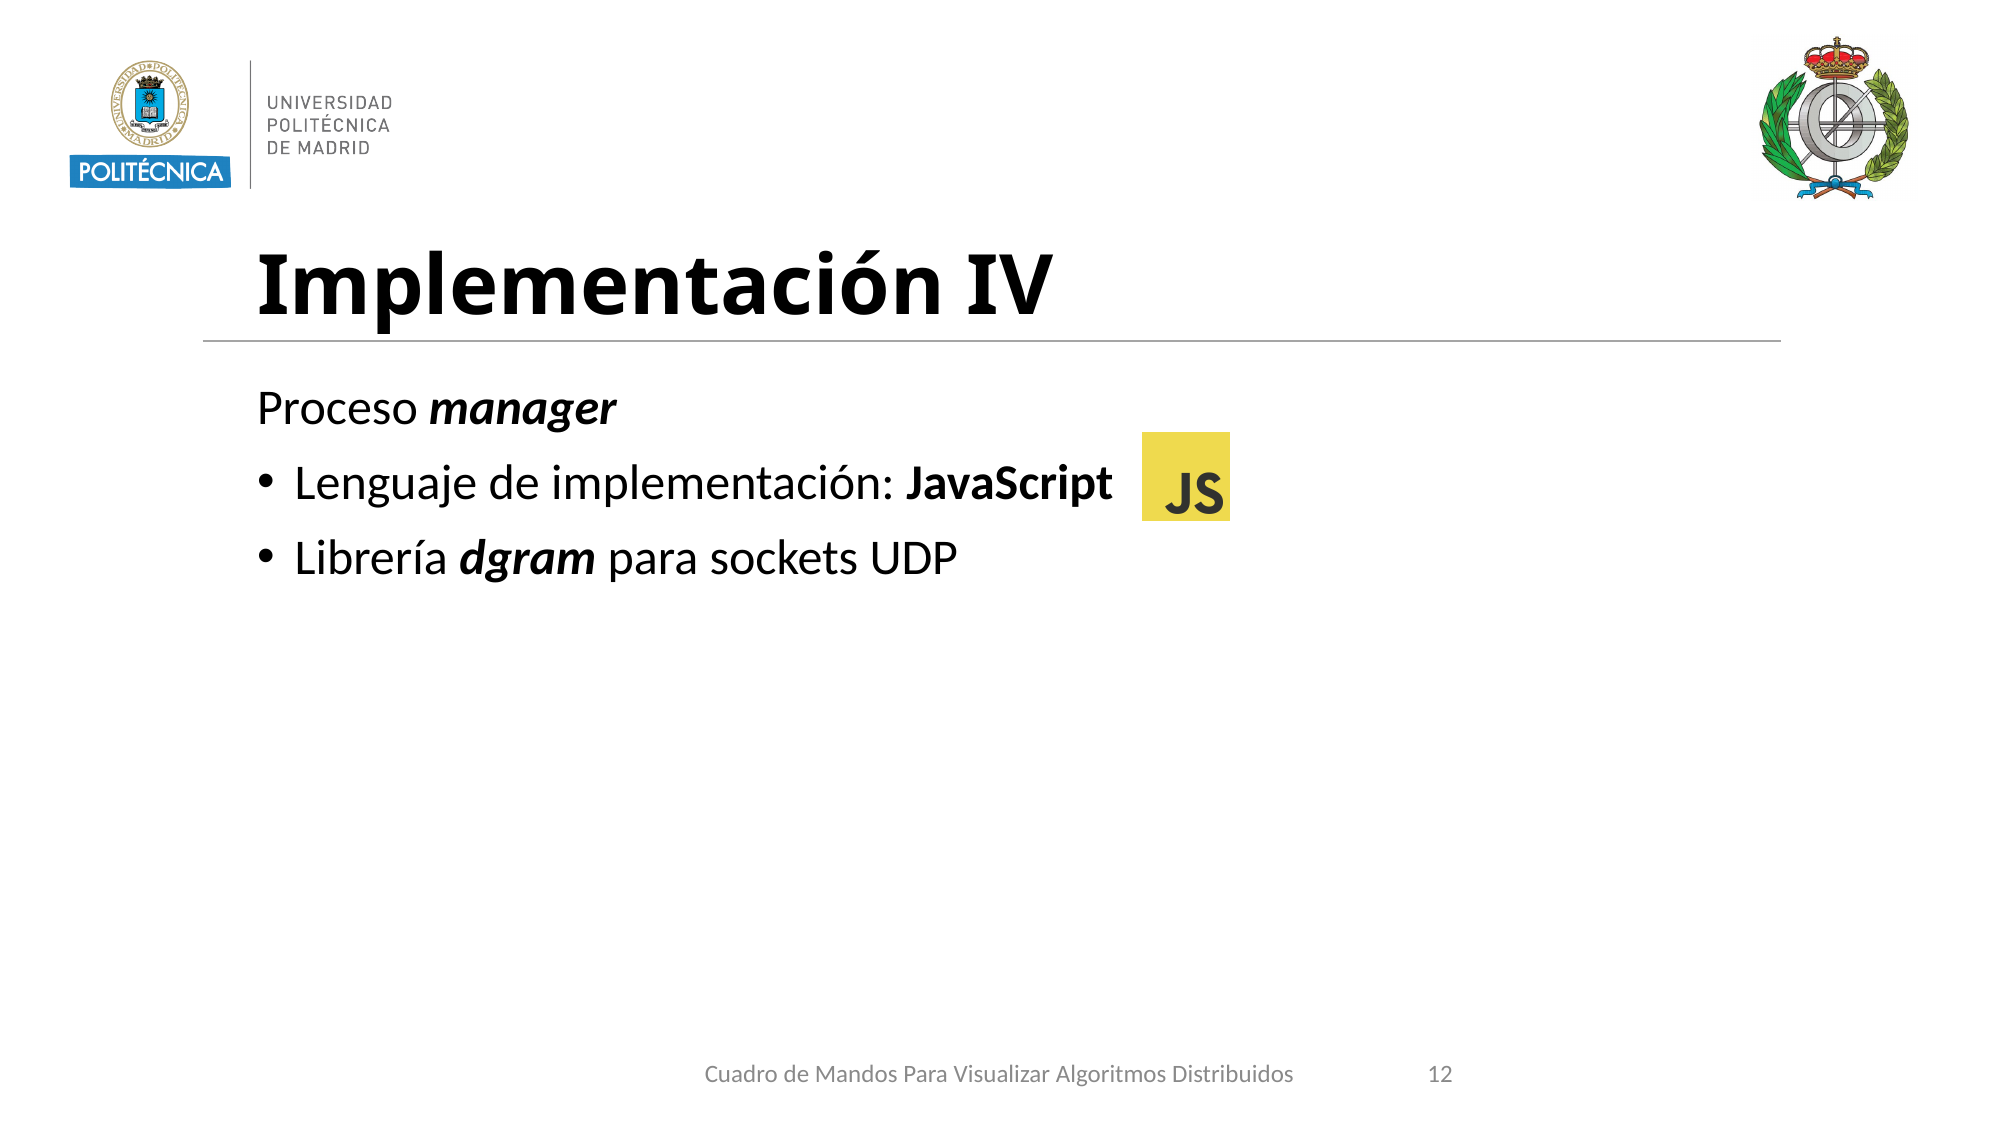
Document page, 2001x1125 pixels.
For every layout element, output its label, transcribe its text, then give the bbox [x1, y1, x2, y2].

title Implementación IV [242, 197, 1968, 378]
picture [48, 34, 436, 215]
text_box Cuadro de Mandos Para Visualizar Algoritmos Distribuidos [662, 1042, 1338, 1103]
picture [1142, 432, 1230, 521]
picture [1751, 34, 1918, 201]
text_box [1412, 1042, 1863, 1103]
list Proceso manager Lenguaje de implementación: JavaScript Librería dgram para sockets UDP [242, 374, 1752, 1013]
